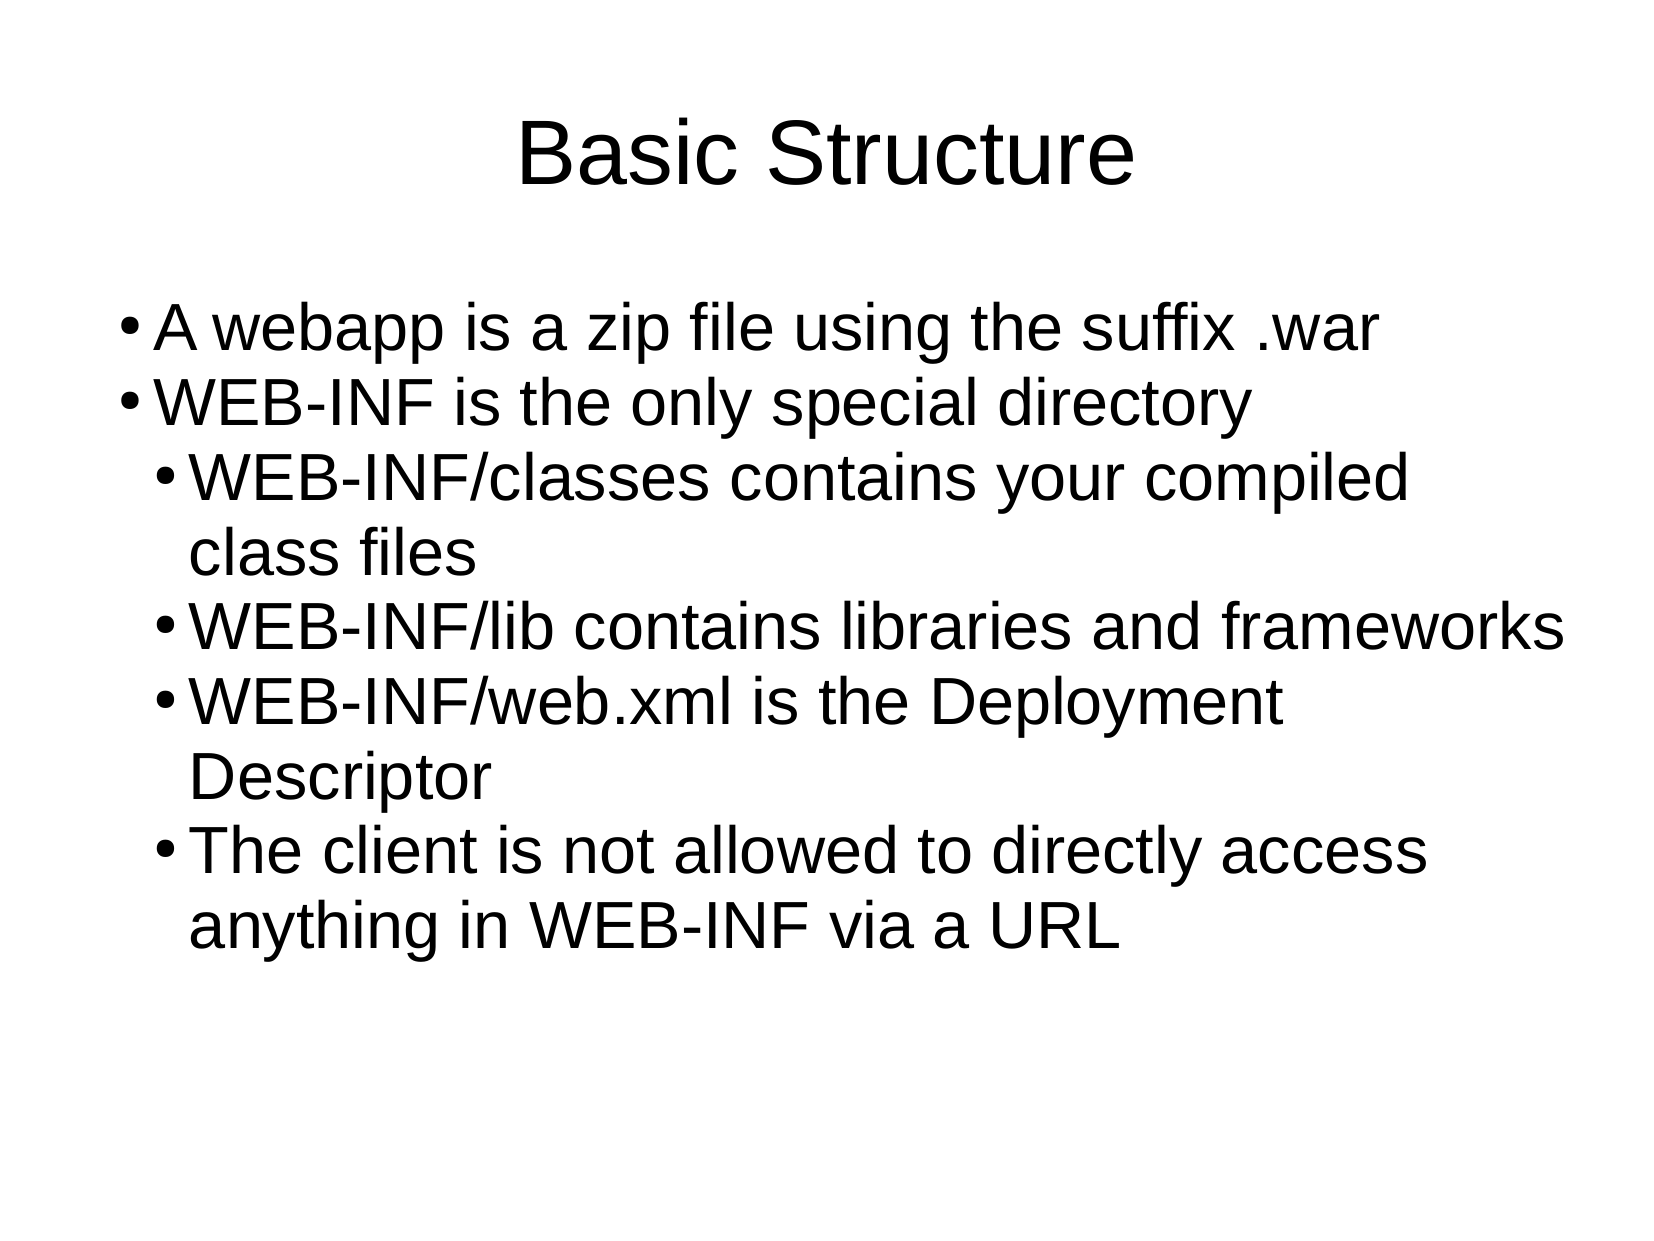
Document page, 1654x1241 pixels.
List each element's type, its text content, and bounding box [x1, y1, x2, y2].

title Basic Structure [82, 49, 1571, 257]
subtitle A webapp is a zip file using the suffix .war WEB-INF is the only special directory WEB-INF/classes contains your compiled class files WEB-INF/lib contains libraries and frameworks WEB-INF/web.xml is the Deployment Descriptor The client is not allowed to directly access anything in WEB-INF via a URL [82, 290, 1571, 1010]
